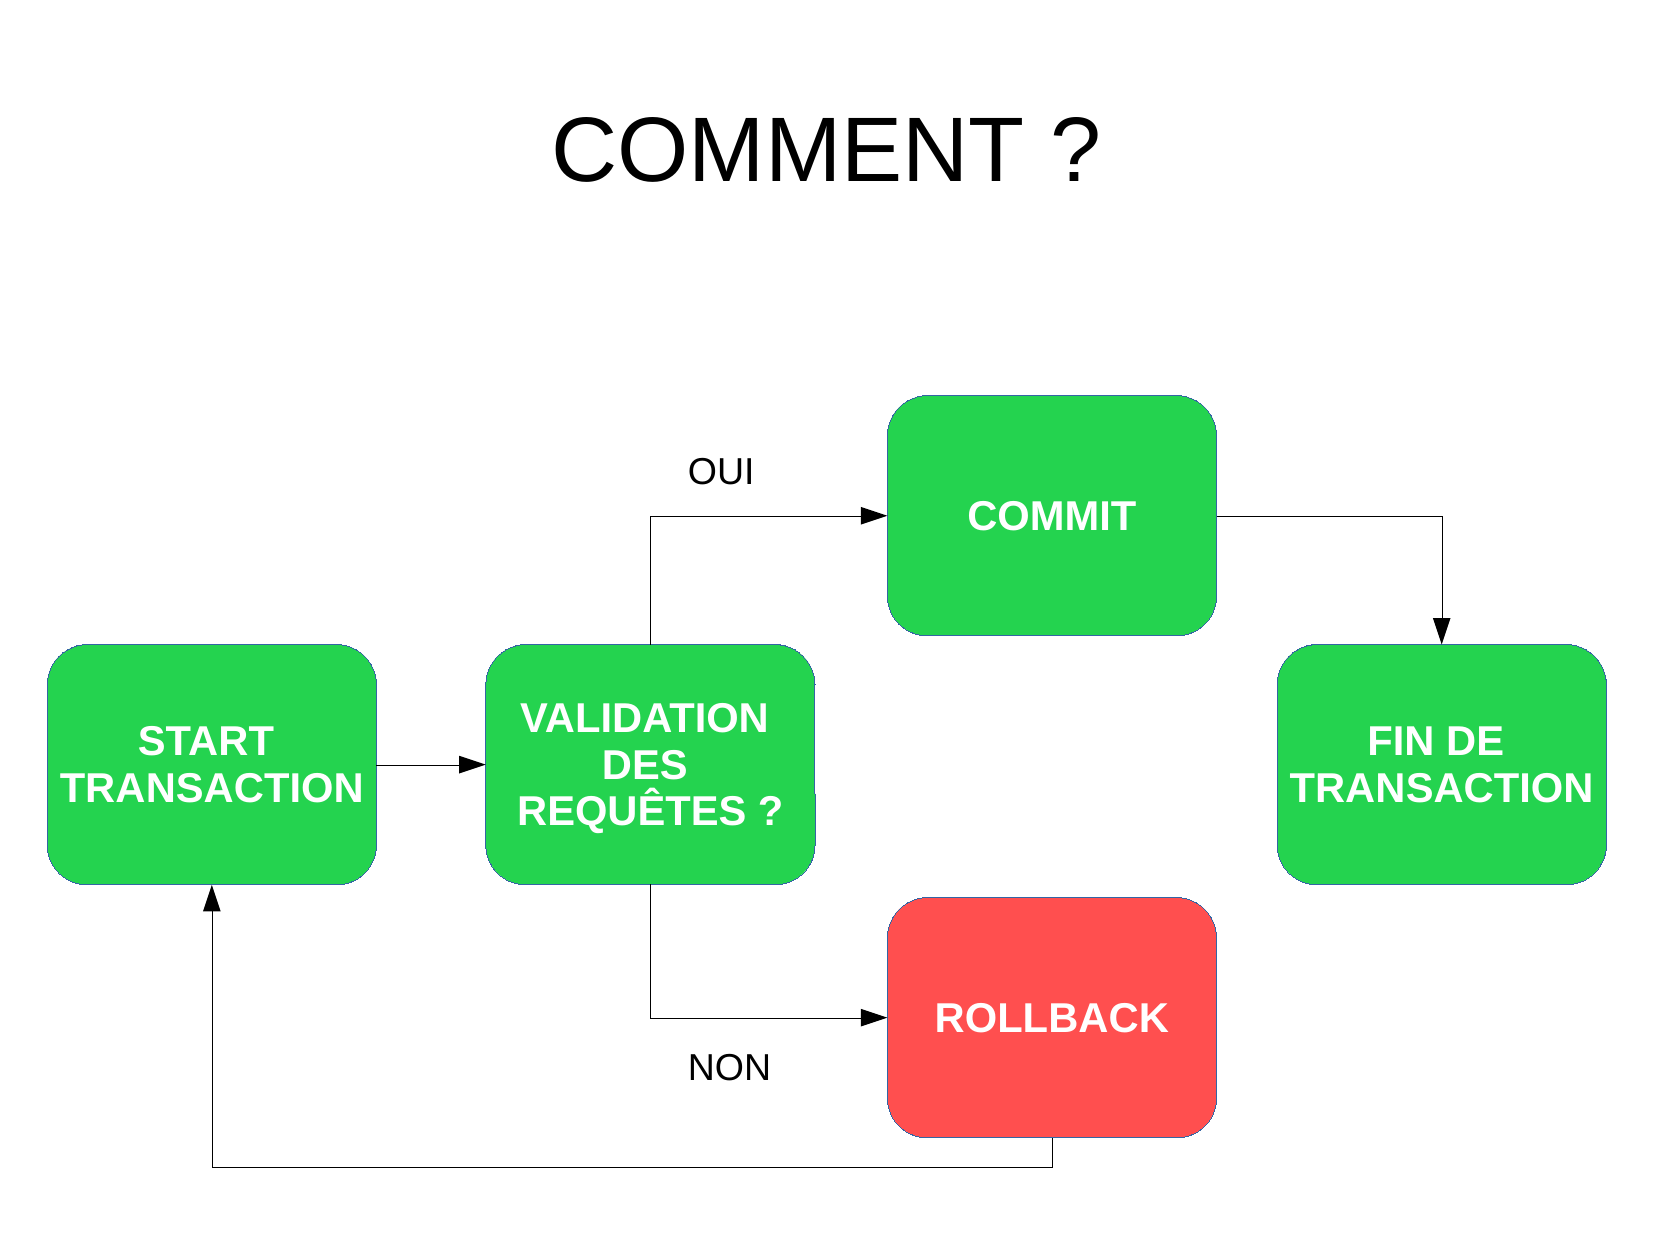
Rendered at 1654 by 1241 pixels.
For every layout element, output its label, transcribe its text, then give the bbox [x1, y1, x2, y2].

text_box NON [673, 1039, 815, 1097]
text_box COMMIT [887, 395, 1217, 636]
text_box START TRANSACTION [47, 644, 377, 885]
text_box ROLLBACK [887, 897, 1217, 1138]
text_box FIN DE TRANSACTION [1277, 644, 1607, 885]
text_box VALIDATION DES REQUÊTES ? [485, 644, 816, 885]
text_box OUI [673, 442, 815, 500]
title COMMENT ? [82, 47, 1571, 252]
